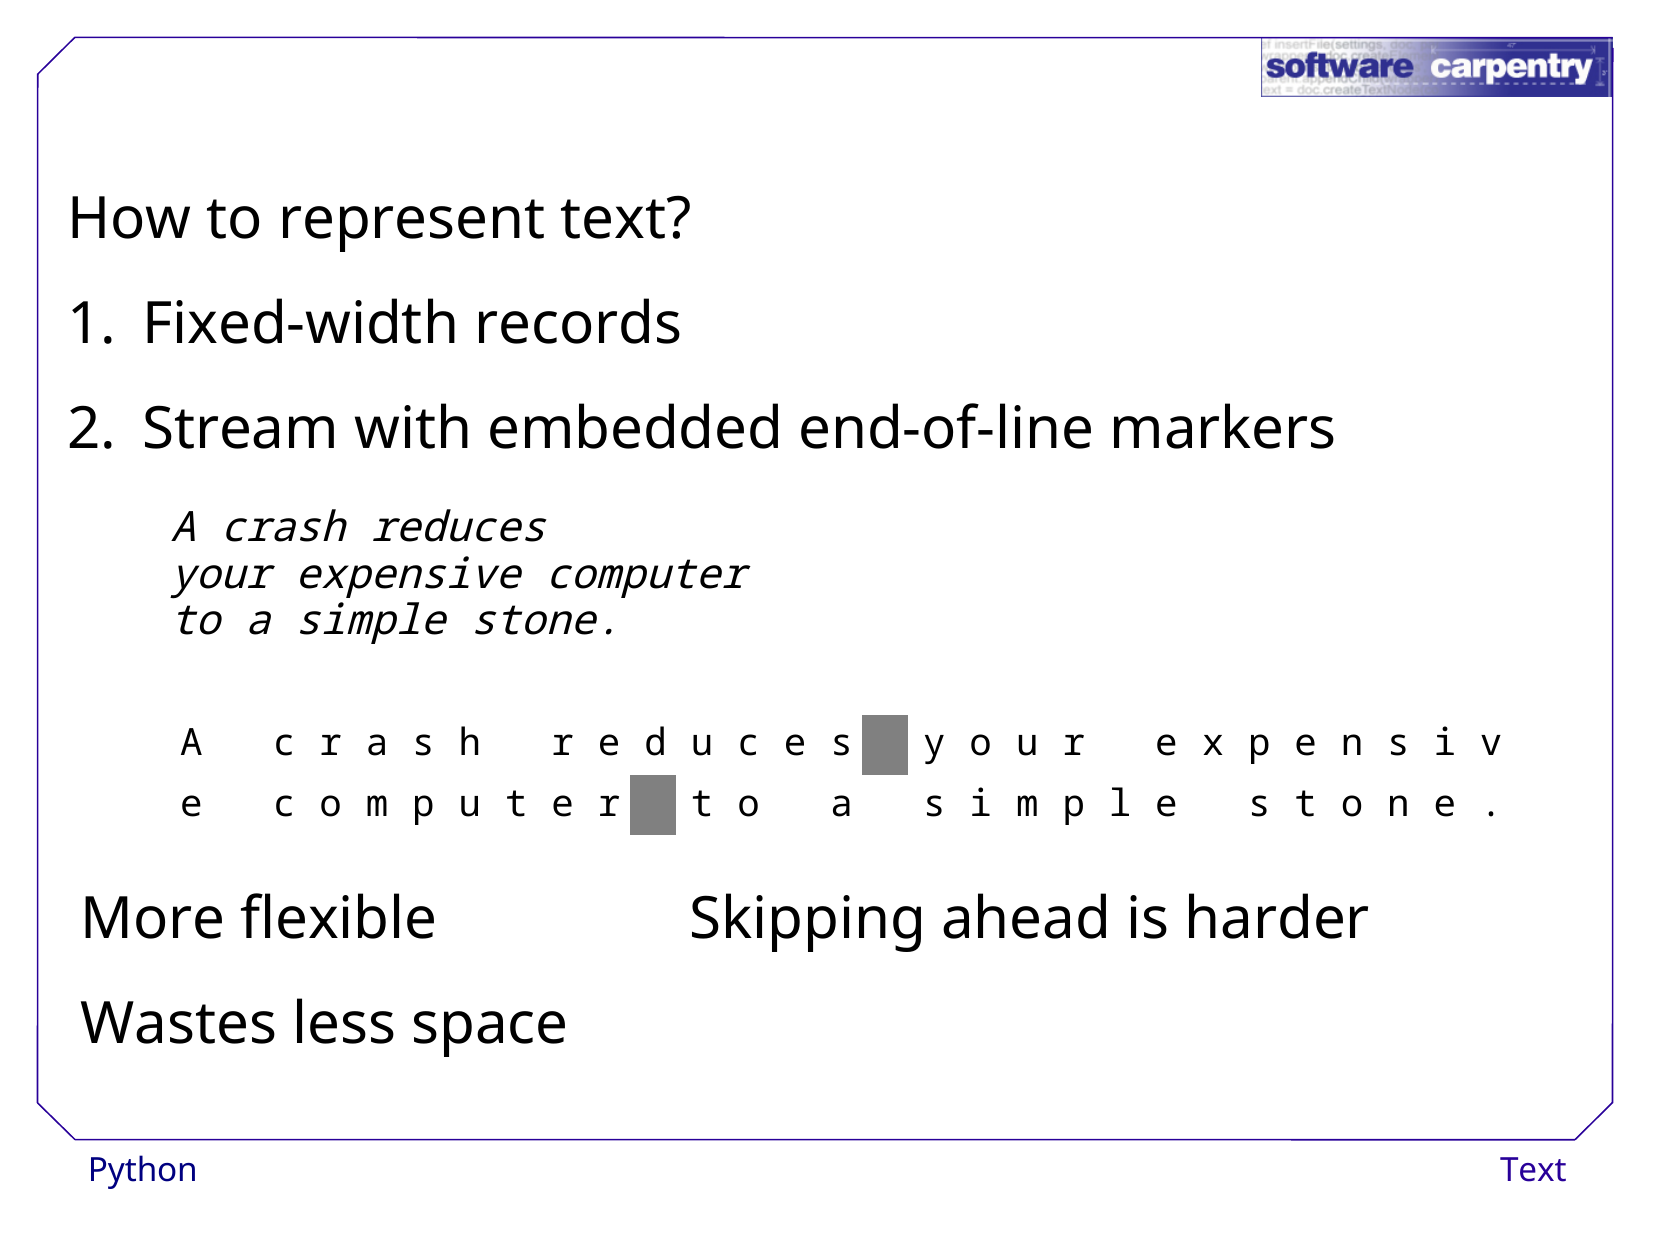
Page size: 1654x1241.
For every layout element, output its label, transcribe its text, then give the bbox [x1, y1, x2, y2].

table_header u [1001, 715, 1048, 775]
table_cell p [1048, 775, 1094, 835]
text_box A crash reduces your expensive computer to a simple stone. [155, 497, 676, 658]
table_cell c [258, 775, 305, 835]
table_cell i [955, 775, 1001, 835]
table_cell e [165, 775, 212, 835]
table_header e [583, 715, 630, 775]
table_header i [1419, 715, 1465, 775]
table_header a [351, 715, 397, 775]
table_cell e [537, 775, 583, 835]
table_cell s [1233, 775, 1280, 835]
table_header e [769, 715, 816, 775]
table_cell t [676, 775, 723, 835]
table_header p [1233, 715, 1280, 775]
table_header v [1465, 715, 1511, 775]
table_cell r [583, 775, 630, 835]
table_cell m [1001, 775, 1048, 835]
table_header s [397, 715, 444, 775]
table_cell l [1094, 775, 1140, 835]
table_cell o [723, 775, 769, 835]
table_cell n [1372, 775, 1419, 835]
table_header x [1187, 715, 1233, 775]
table_cell [630, 775, 676, 835]
table_header h [444, 715, 490, 775]
table_header A [165, 715, 212, 775]
table_header [212, 715, 258, 775]
text_box How to represent text? Fixed-width records 2. Stream with embedded end-of-line markers [52, 138, 1502, 469]
table_cell m [351, 775, 397, 835]
table_cell [212, 775, 258, 835]
table_cell o [1326, 775, 1372, 835]
table_header [862, 715, 908, 775]
table_header [490, 715, 537, 775]
table_header s [1372, 715, 1419, 775]
table_header [1094, 715, 1140, 775]
table_header e [1280, 715, 1326, 775]
table_cell u [444, 775, 490, 835]
table_header c [723, 715, 769, 775]
text_box Skipping ahead is harder [675, 837, 1536, 958]
table_cell . [1465, 775, 1511, 835]
table_header e [1140, 715, 1187, 775]
table_header r [537, 715, 583, 775]
table_cell a [816, 775, 862, 835]
table_cell o [305, 775, 351, 835]
table_cell e [1140, 775, 1187, 835]
table_header u [676, 715, 723, 775]
table_cell t [1280, 775, 1326, 835]
table_header s [816, 715, 862, 775]
table_header r [1048, 715, 1094, 775]
picture [1261, 39, 1613, 97]
table_header r [305, 715, 351, 775]
table_header c [258, 715, 305, 775]
table_header y [908, 715, 955, 775]
table_header d [630, 715, 676, 775]
table_cell [1187, 775, 1233, 835]
table_header o [955, 715, 1001, 775]
table_cell s [908, 775, 955, 835]
table_cell t [490, 775, 537, 835]
table_cell p [397, 775, 444, 835]
table_cell [769, 775, 816, 835]
table_header n [1326, 715, 1372, 775]
table_cell [862, 775, 908, 835]
table_cell e [1419, 775, 1465, 835]
text_box More flexible Wastes less space [65, 837, 734, 1064]
